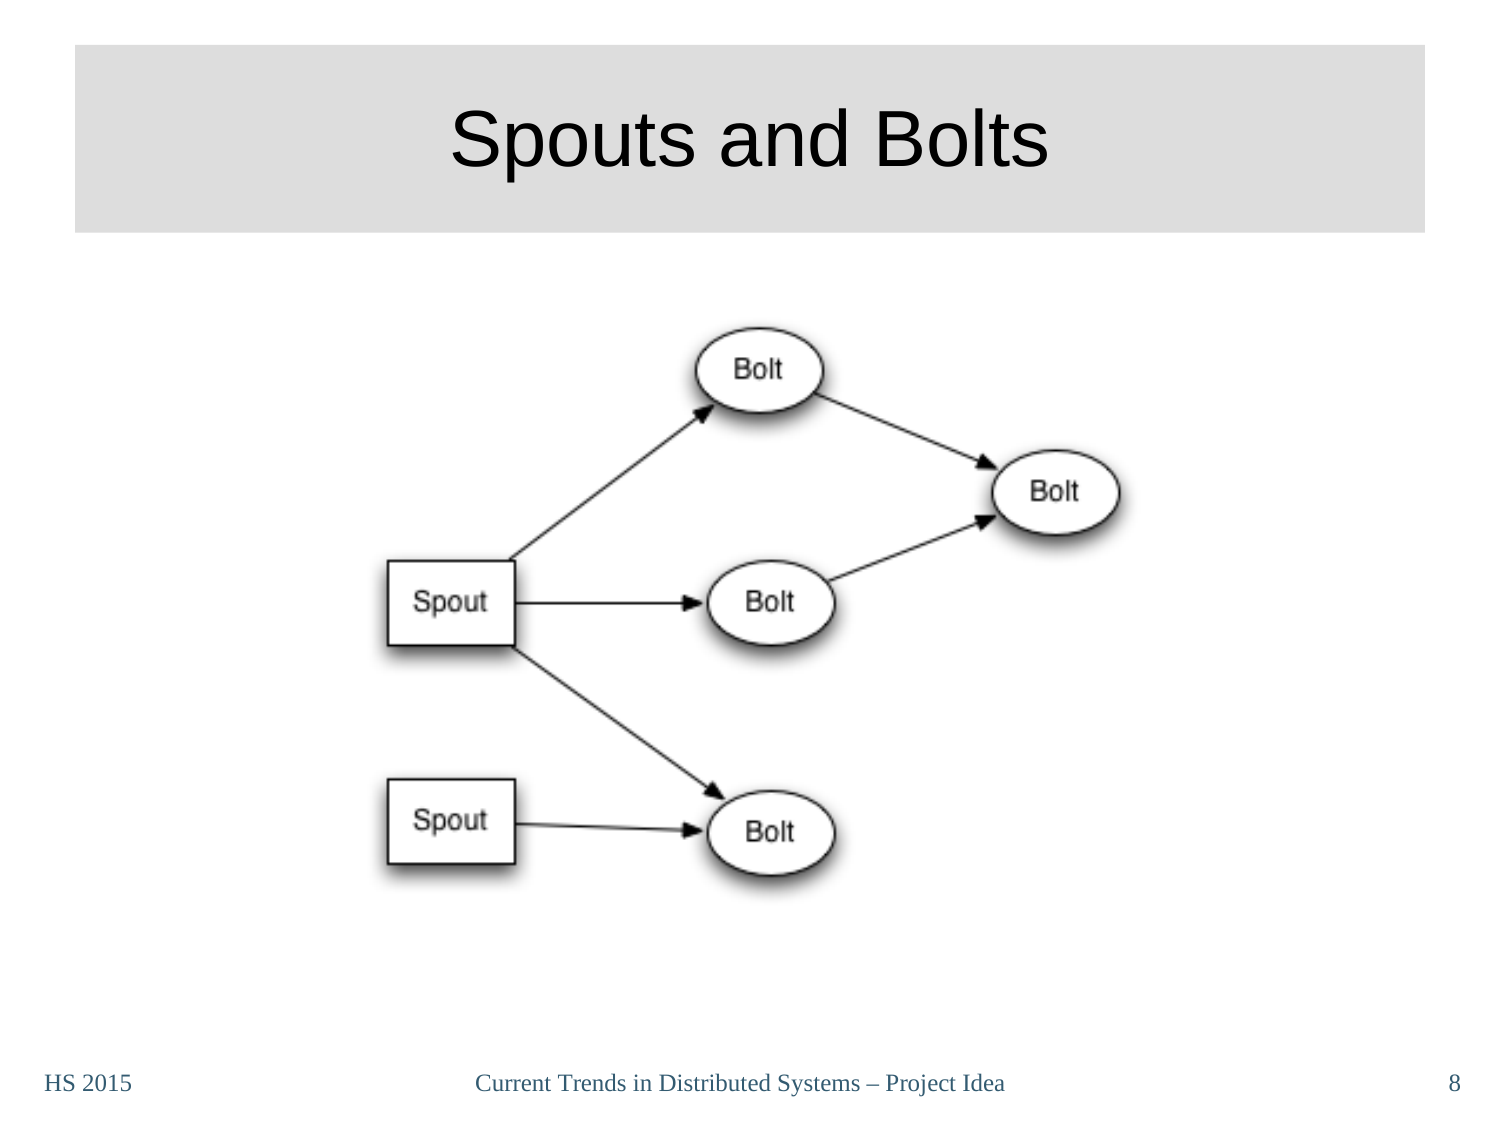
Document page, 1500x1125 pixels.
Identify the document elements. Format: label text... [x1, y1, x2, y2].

text_box HS 2015 [29, 1058, 195, 1097]
text_box Current Trends in Distributed Systems – Project Idea [300, 1058, 1201, 1107]
picture [324, 295, 1173, 948]
text_box <number> [1375, 1058, 1477, 1097]
title Spouts and Bolts [75, 44, 1425, 233]
